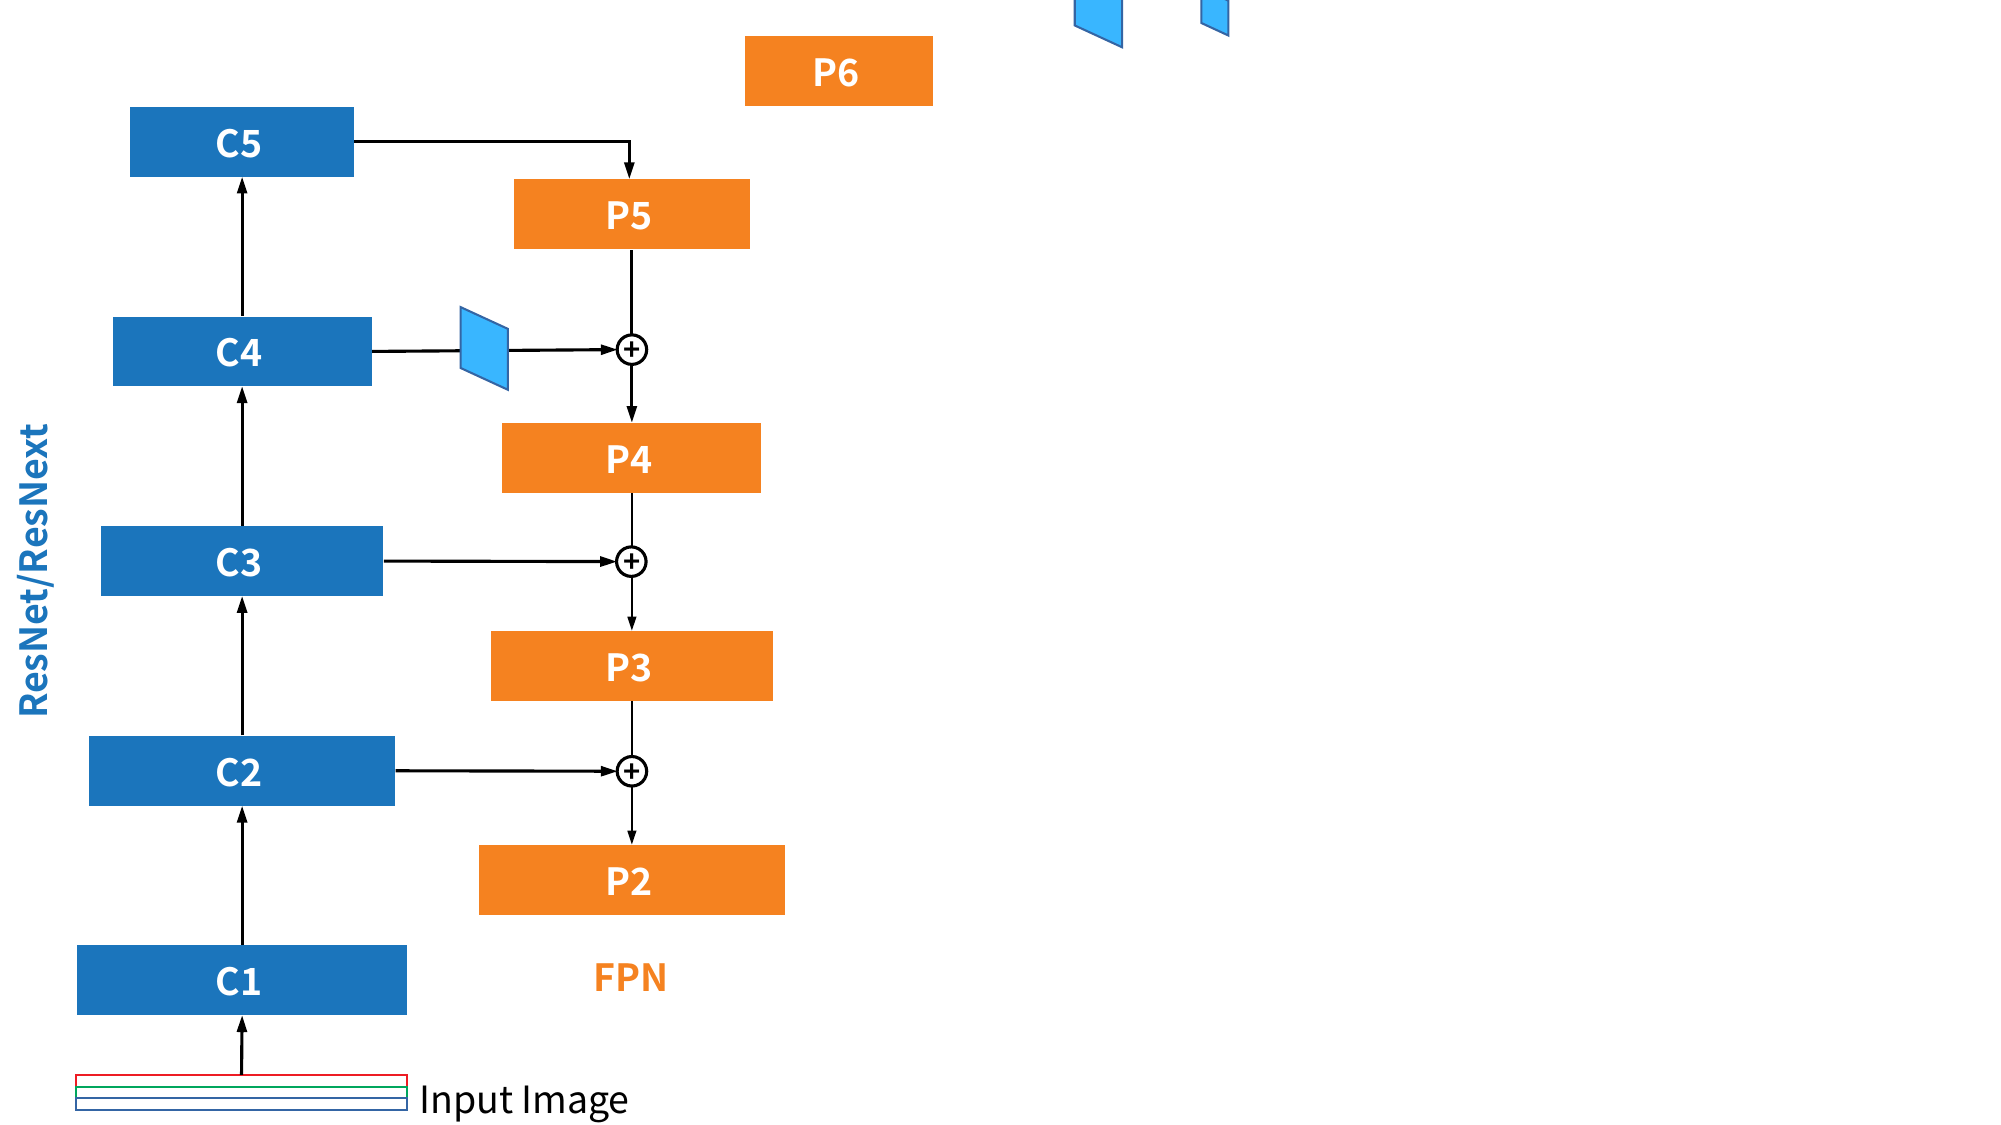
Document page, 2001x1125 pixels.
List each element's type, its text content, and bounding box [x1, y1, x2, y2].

text_box C4 [201, 315, 278, 386]
text_box P4 [590, 422, 668, 492]
text_box [501, 422, 762, 494]
text_box C1 [201, 944, 278, 1014]
text_box FPN [578, 940, 684, 1010]
text_box C3 [201, 525, 278, 595]
text_box + [608, 319, 656, 377]
text_box C2 [201, 735, 278, 805]
text_box + [608, 741, 656, 799]
text_box [100, 525, 384, 597]
text_box [744, 35, 934, 107]
text_box C5 [201, 106, 278, 176]
text_box P3 [590, 630, 668, 700]
text_box [88, 735, 396, 807]
text_box P6 [797, 35, 875, 105]
text_box P2 [590, 844, 668, 914]
text_box [490, 630, 774, 702]
text_box + [608, 531, 656, 589]
text_box [76, 944, 408, 1016]
text_box [76, 1074, 404, 1111]
text_box Input Image [404, 1062, 646, 1125]
text_box [243, 316, 373, 387]
text_box P5 [590, 178, 668, 248]
text_box [478, 844, 786, 916]
text_box [460, 307, 508, 390]
text_box [112, 316, 242, 387]
text_box [1201, 0, 1229, 36]
text_box ResNet/ResNext [0, 402, 66, 734]
text_box [1074, 0, 1123, 48]
text_box [513, 178, 751, 250]
text_box [129, 106, 355, 178]
